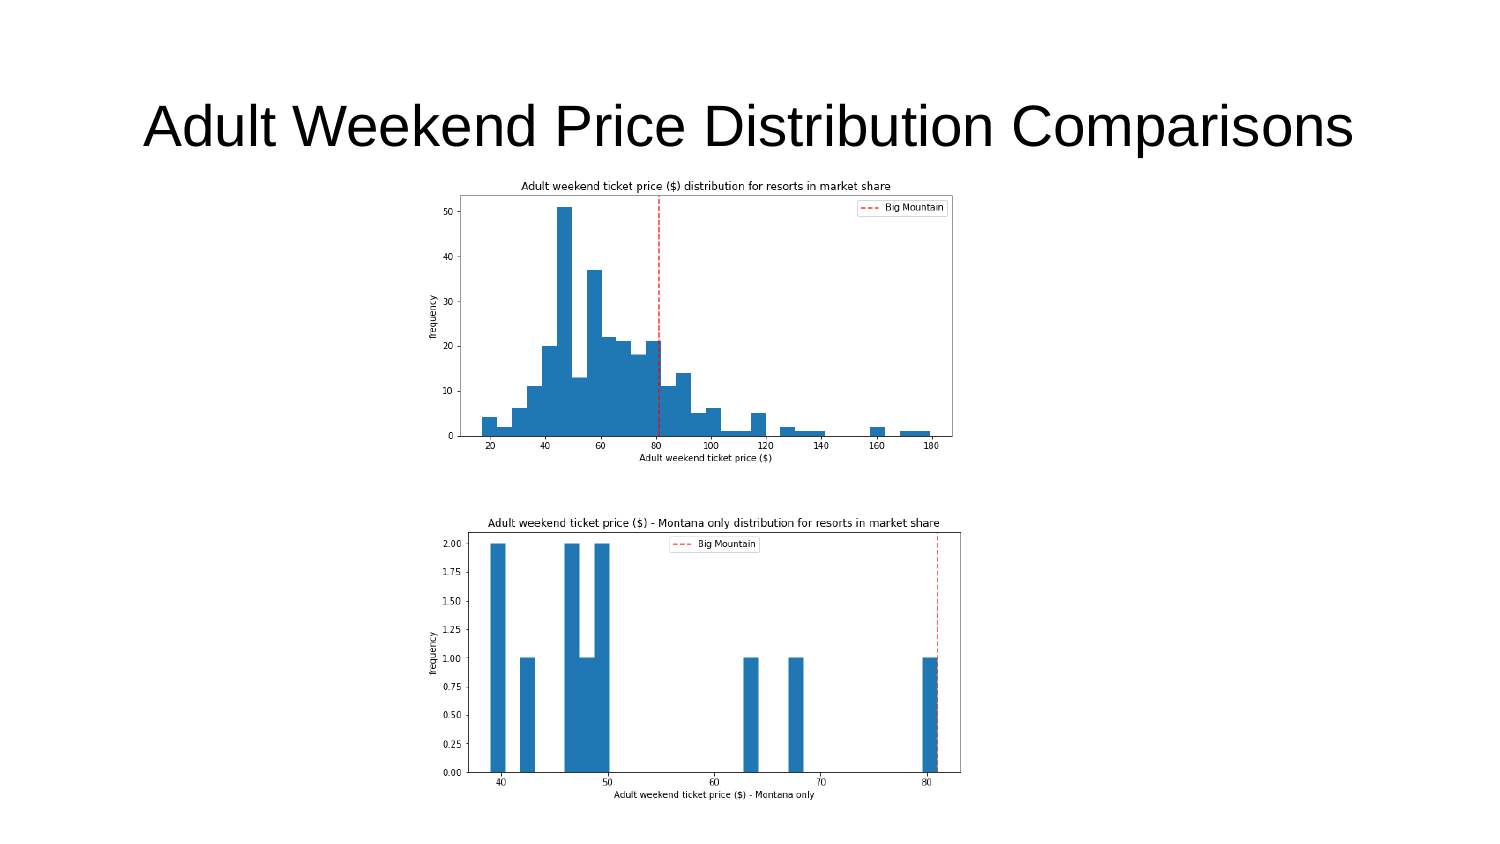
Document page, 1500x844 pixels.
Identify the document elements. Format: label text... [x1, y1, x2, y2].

title Adult Weekend Price Distribution Comparisons [51, 72, 1449, 167]
picture [423, 173, 990, 801]
